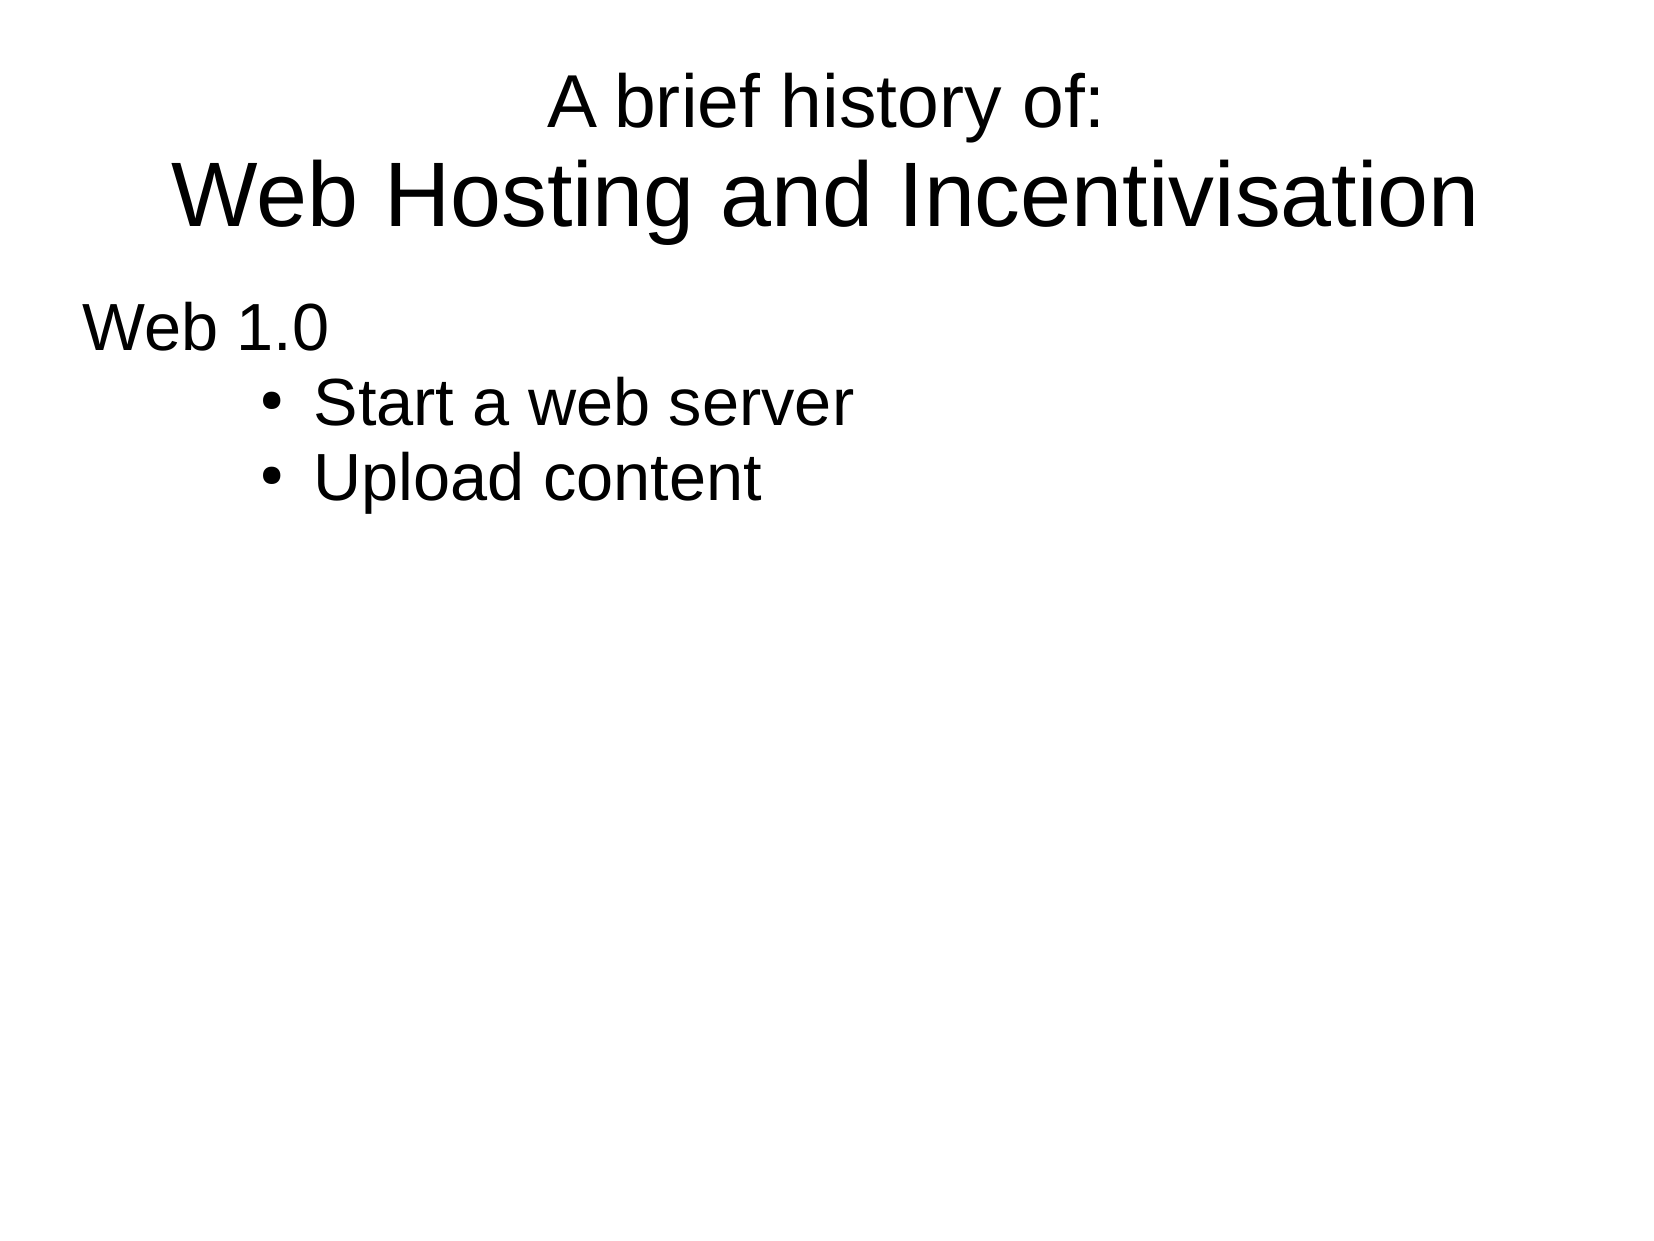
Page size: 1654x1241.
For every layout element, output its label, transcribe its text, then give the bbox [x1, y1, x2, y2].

subtitle Web 1.0 Start a web server Upload content [82, 290, 1571, 1010]
title A brief history of: Web Hosting and Incentivisation [82, 49, 1571, 257]
